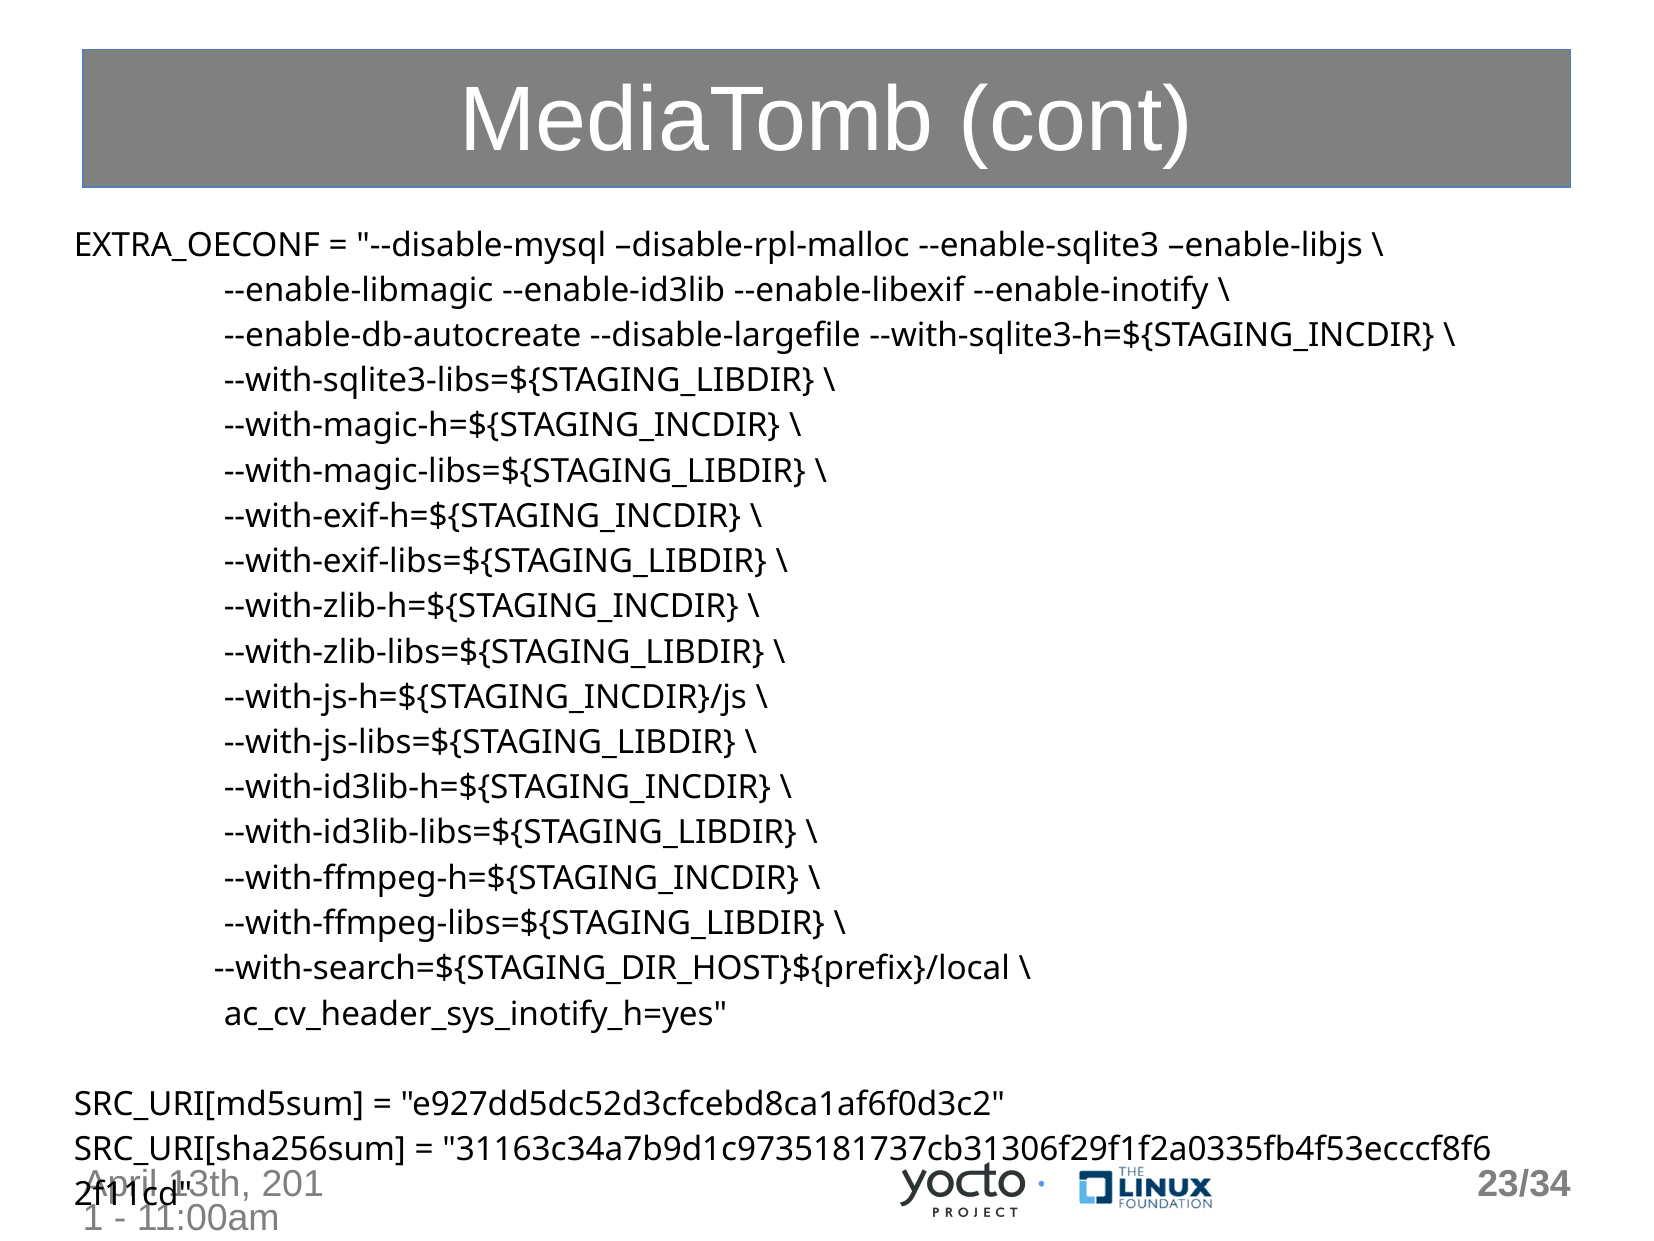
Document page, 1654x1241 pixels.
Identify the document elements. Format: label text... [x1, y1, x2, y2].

title MediaTomb (cont) [82, 56, 1571, 181]
picture [1075, 1162, 1215, 1211]
picture [900, 1162, 1044, 1217]
text_box EXTRA_OECONF = "--disable-mysql –disable-rpl-malloc --enable-sqlite3 –enable-libjs \ --enable-libmagic --enable-id3lib --enable-libexif --enable-inotify \ --enable-db-autocreate --disable-largefile --with-sqlite3-h=${STAGING_INCDIR} \ --with-sqlite3-libs=${STAGING_LIBDIR} \ --with-magic-h=${STAGING_INCDIR} \ --with-magic-libs=${STAGING_LIBDIR} \ --with-exif-h=${STAGING_INCDIR} \ --with-exif-libs=${STAGING_LIBDIR} \ --with-zlib-h=${STAGING_INCDIR} \ --with-zlib-libs=${STAGING_LIBDIR} \ --with-js-h=${STAGING_INCDIR}/js \ --with-js-libs=${STAGING_LIBDIR} \ --with-id3lib-h=${STAGING_INCDIR} \ --with-id3lib-libs=${STAGING_LIBDIR} \ --with-ffmpeg-h=${STAGING_INCDIR} \ --with-ffmpeg-libs=${STAGING_LIBDIR} \ --with-search=${STAGING_DIR_HOST}${prefix}/local \ ac_cv_header_sys_inotify_h=yes" SRC_URI[md5sum] = "e927dd5dc52d3cfcebd8ca1af6f0d3c2" SRC_URI[sha256sum] = "31163c34a7b9d1c9735181737cb31306f29f1f2a0335fb4f53ecccf8f6 2f11cd" [58, 213, 1641, 1114]
